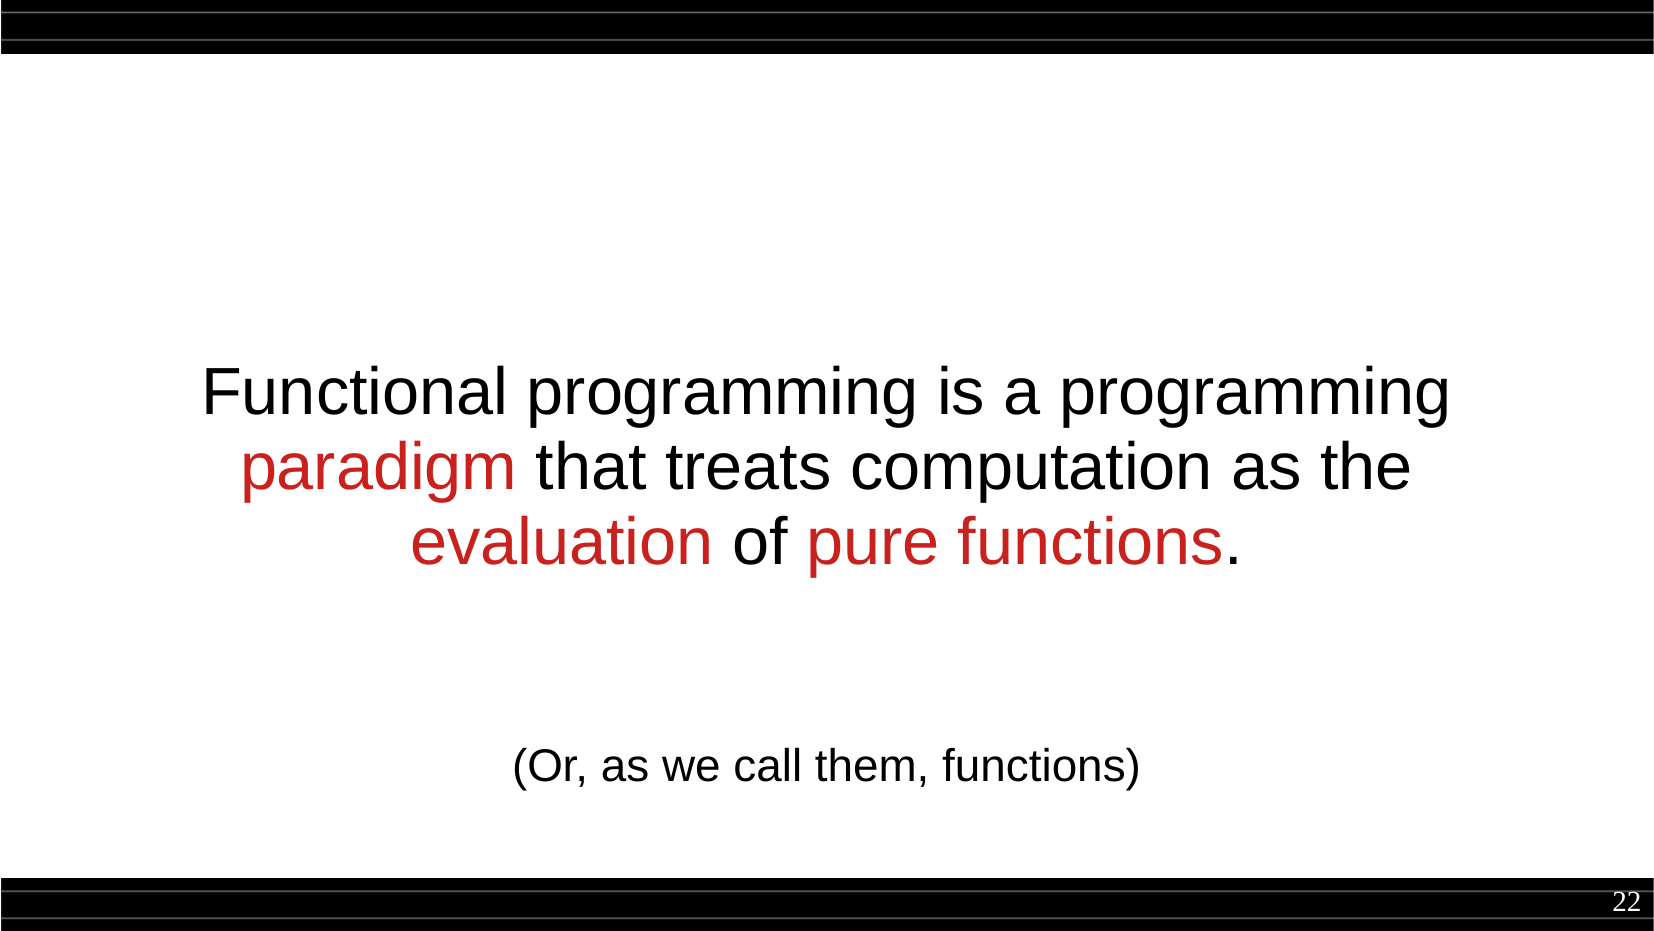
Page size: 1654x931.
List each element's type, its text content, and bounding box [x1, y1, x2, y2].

subtitle Functional programming is a programming paradigm that treats computation as the evaluation of pure functions. [82, 92, 1571, 690]
picture [1, 878, 1654, 931]
picture [1, 0, 1654, 54]
text_box (Or, as we call them, functions) [82, 690, 1571, 841]
